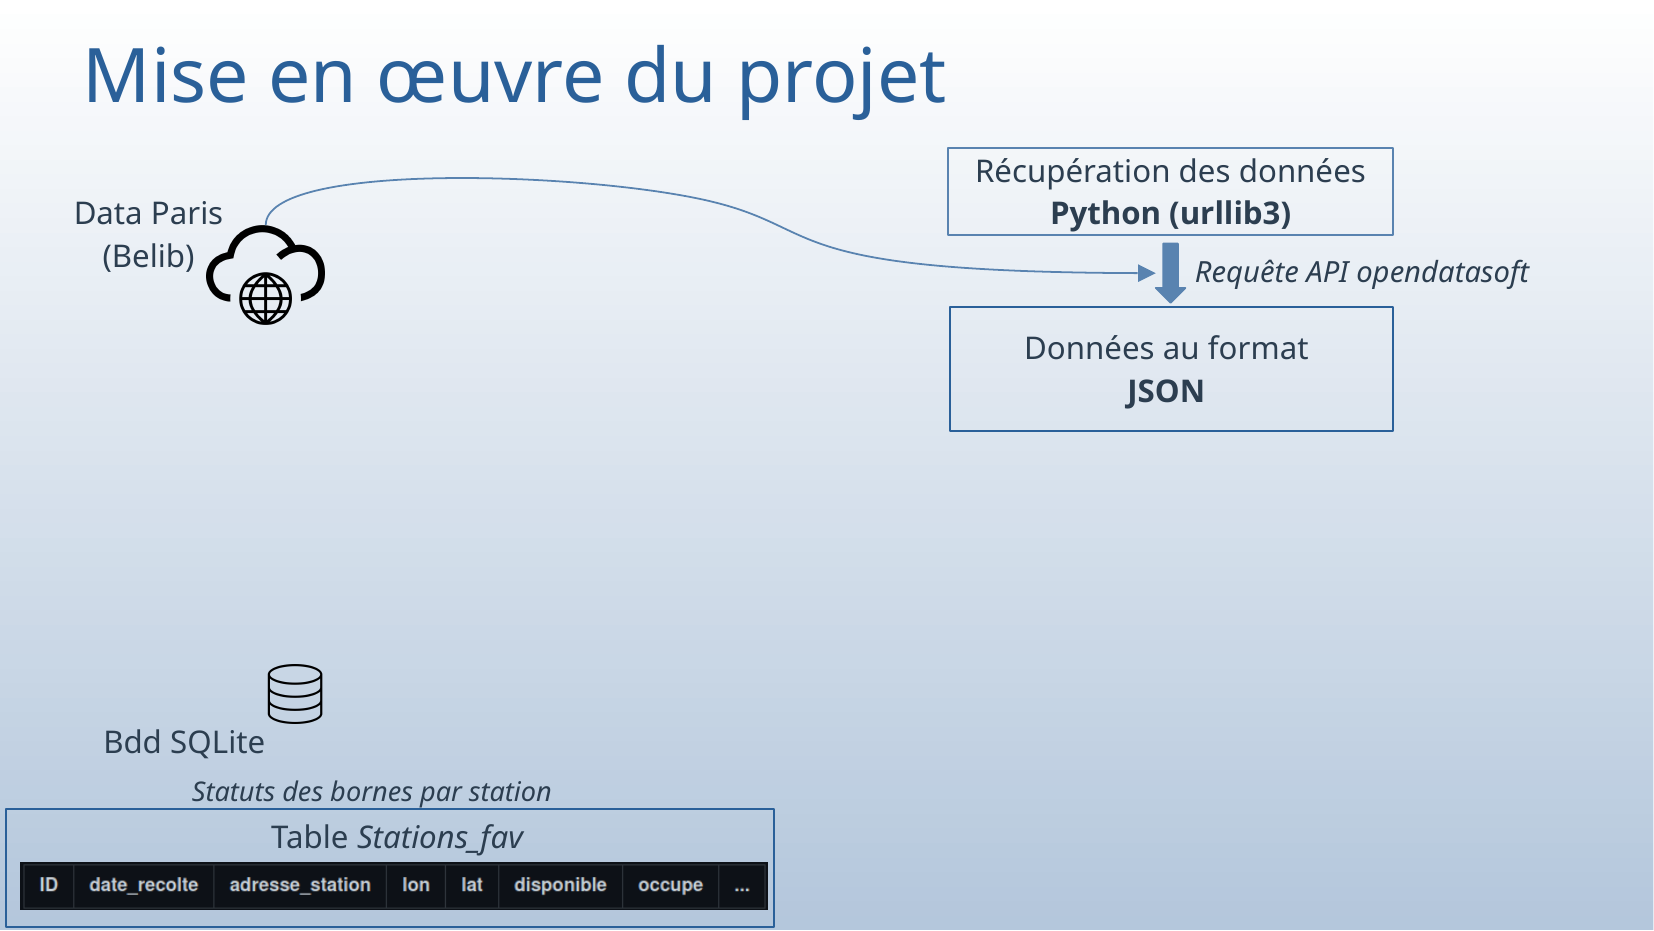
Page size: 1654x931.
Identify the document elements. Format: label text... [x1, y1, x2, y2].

text_box Table Stations_fav [227, 811, 567, 863]
text_box Données au format JSON [950, 307, 1394, 431]
text_box Requête API opendatasoft [1180, 247, 1624, 297]
picture [206, 225, 325, 325]
text_box Récupération des données Python (urllib3) [948, 147, 1394, 235]
text_box Bdd SQLite [88, 679, 296, 804]
picture [20, 862, 768, 910]
text_box [5, 224, 1595, 931]
text_box Data Paris (Belib) [59, 171, 266, 296]
text_box Statuts des bornes par station [177, 750, 680, 808]
picture [265, 664, 325, 724]
title Mise en œuvre du projet [82, 0, 1571, 151]
